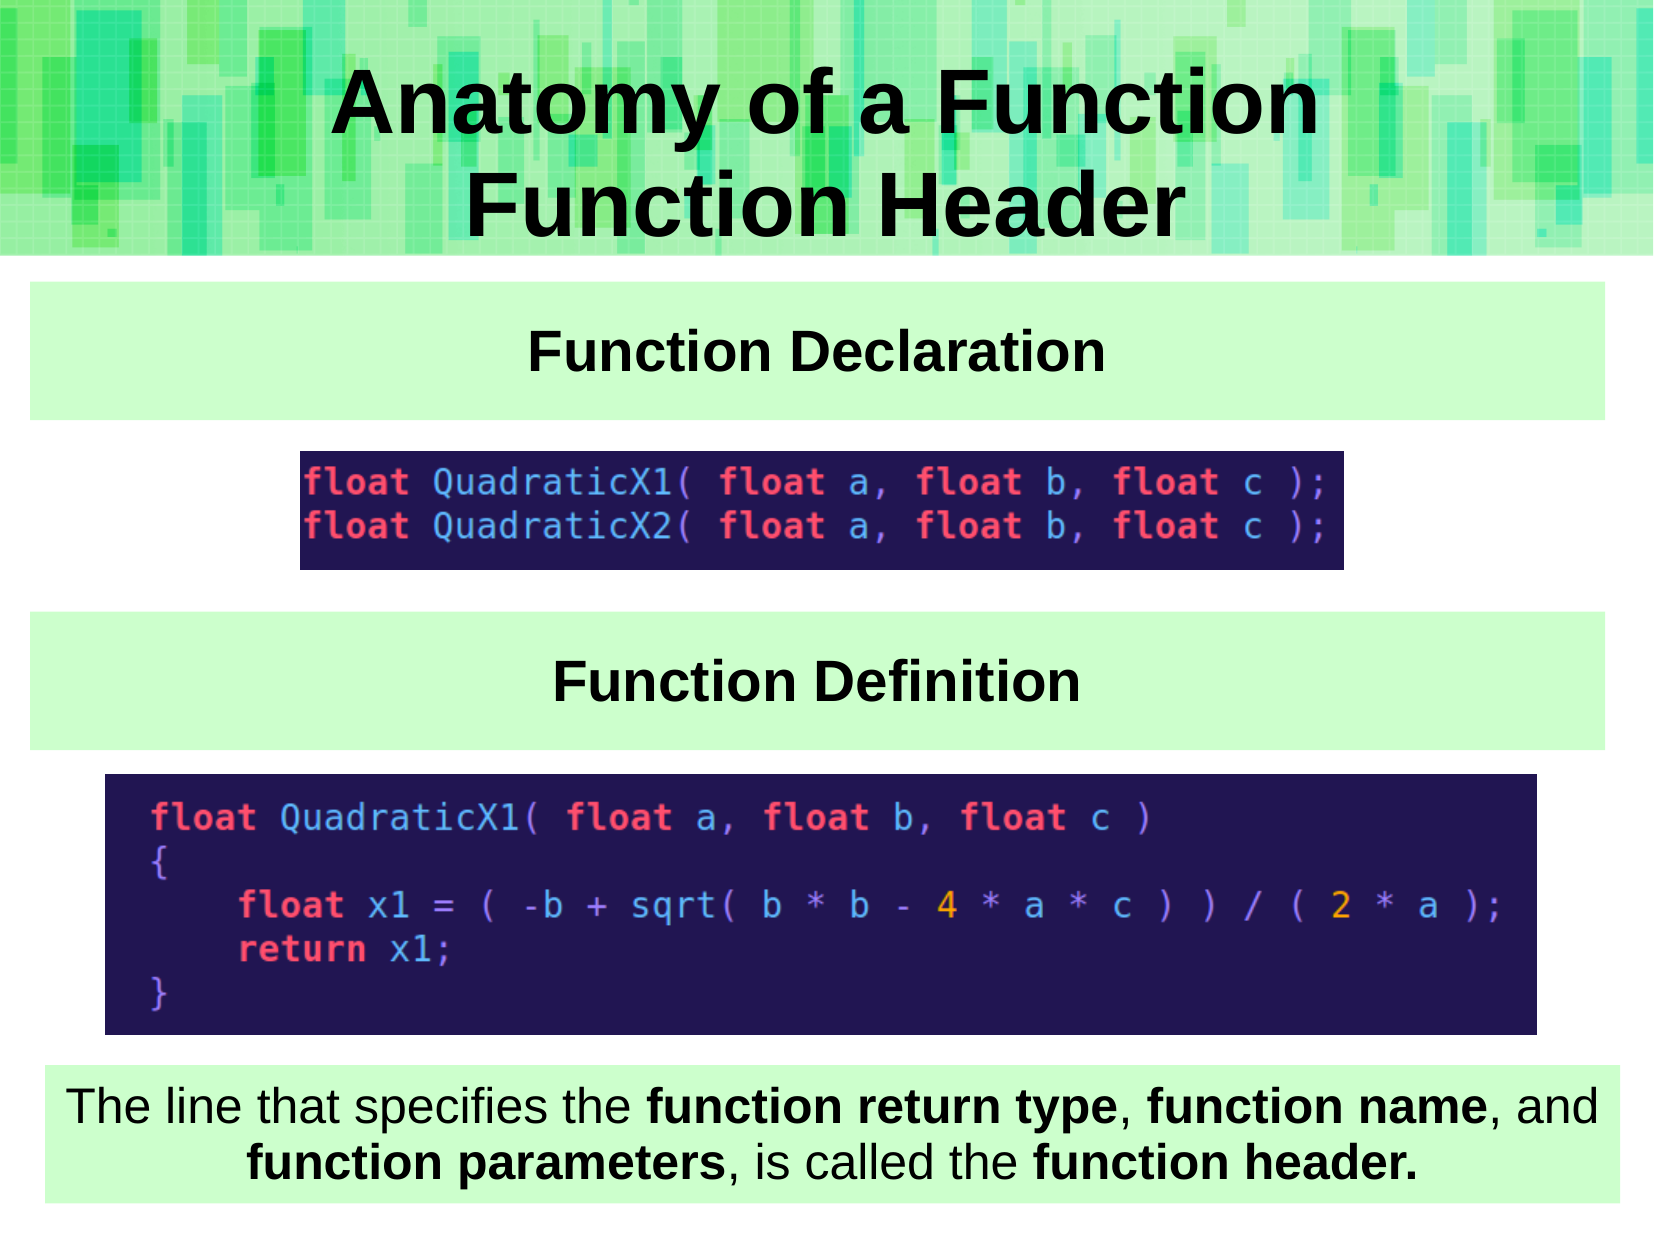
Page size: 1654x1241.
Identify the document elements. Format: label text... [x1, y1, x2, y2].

title Anatomy of a Function Function Header [82, 49, 1571, 257]
picture [0, 0, 1654, 1241]
text_box Function Definition [30, 611, 1606, 751]
text_box Function Declaration [30, 281, 1606, 421]
text_box The line that specifies the function return type, function name, and function parameters, is called the function header. [45, 1065, 1621, 1204]
